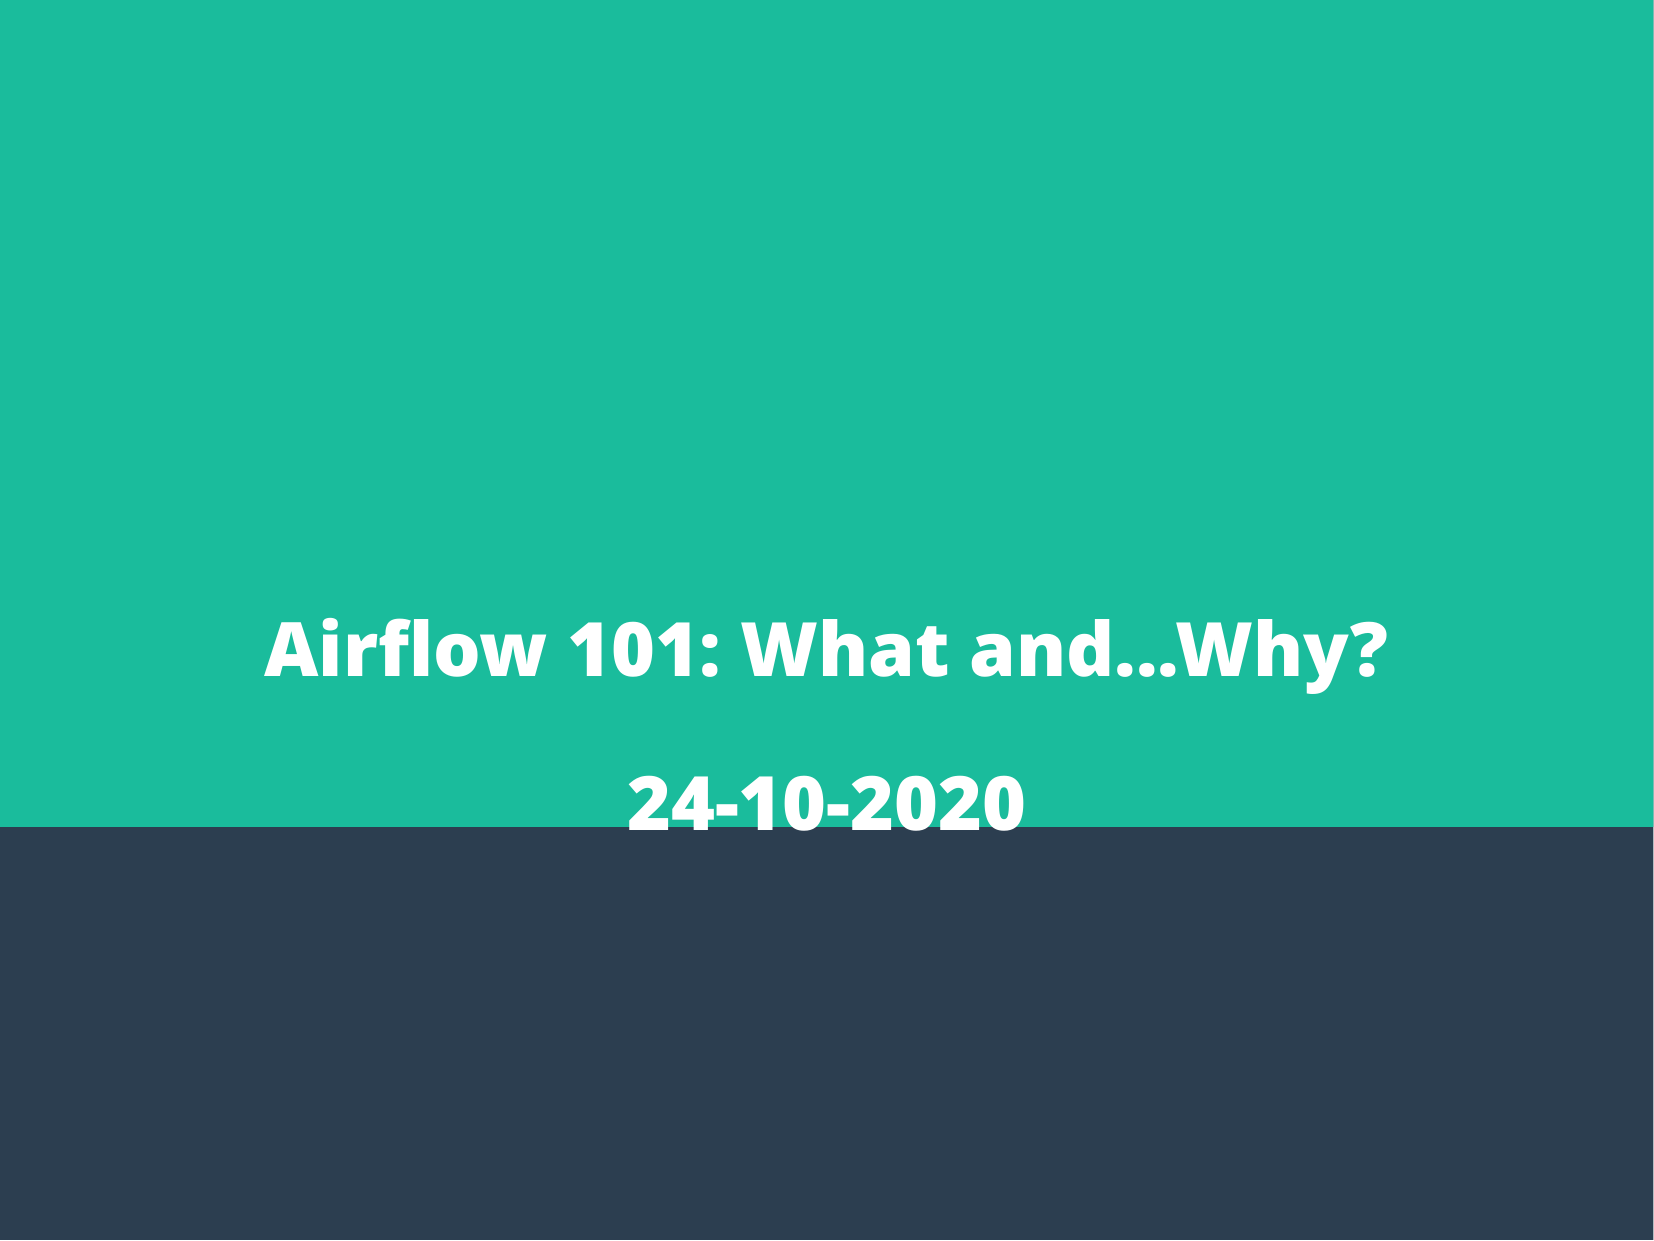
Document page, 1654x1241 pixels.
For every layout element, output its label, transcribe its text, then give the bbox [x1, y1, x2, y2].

title Airflow 101: What and...Why? 24-10-2020 [59, 557, 1595, 841]
